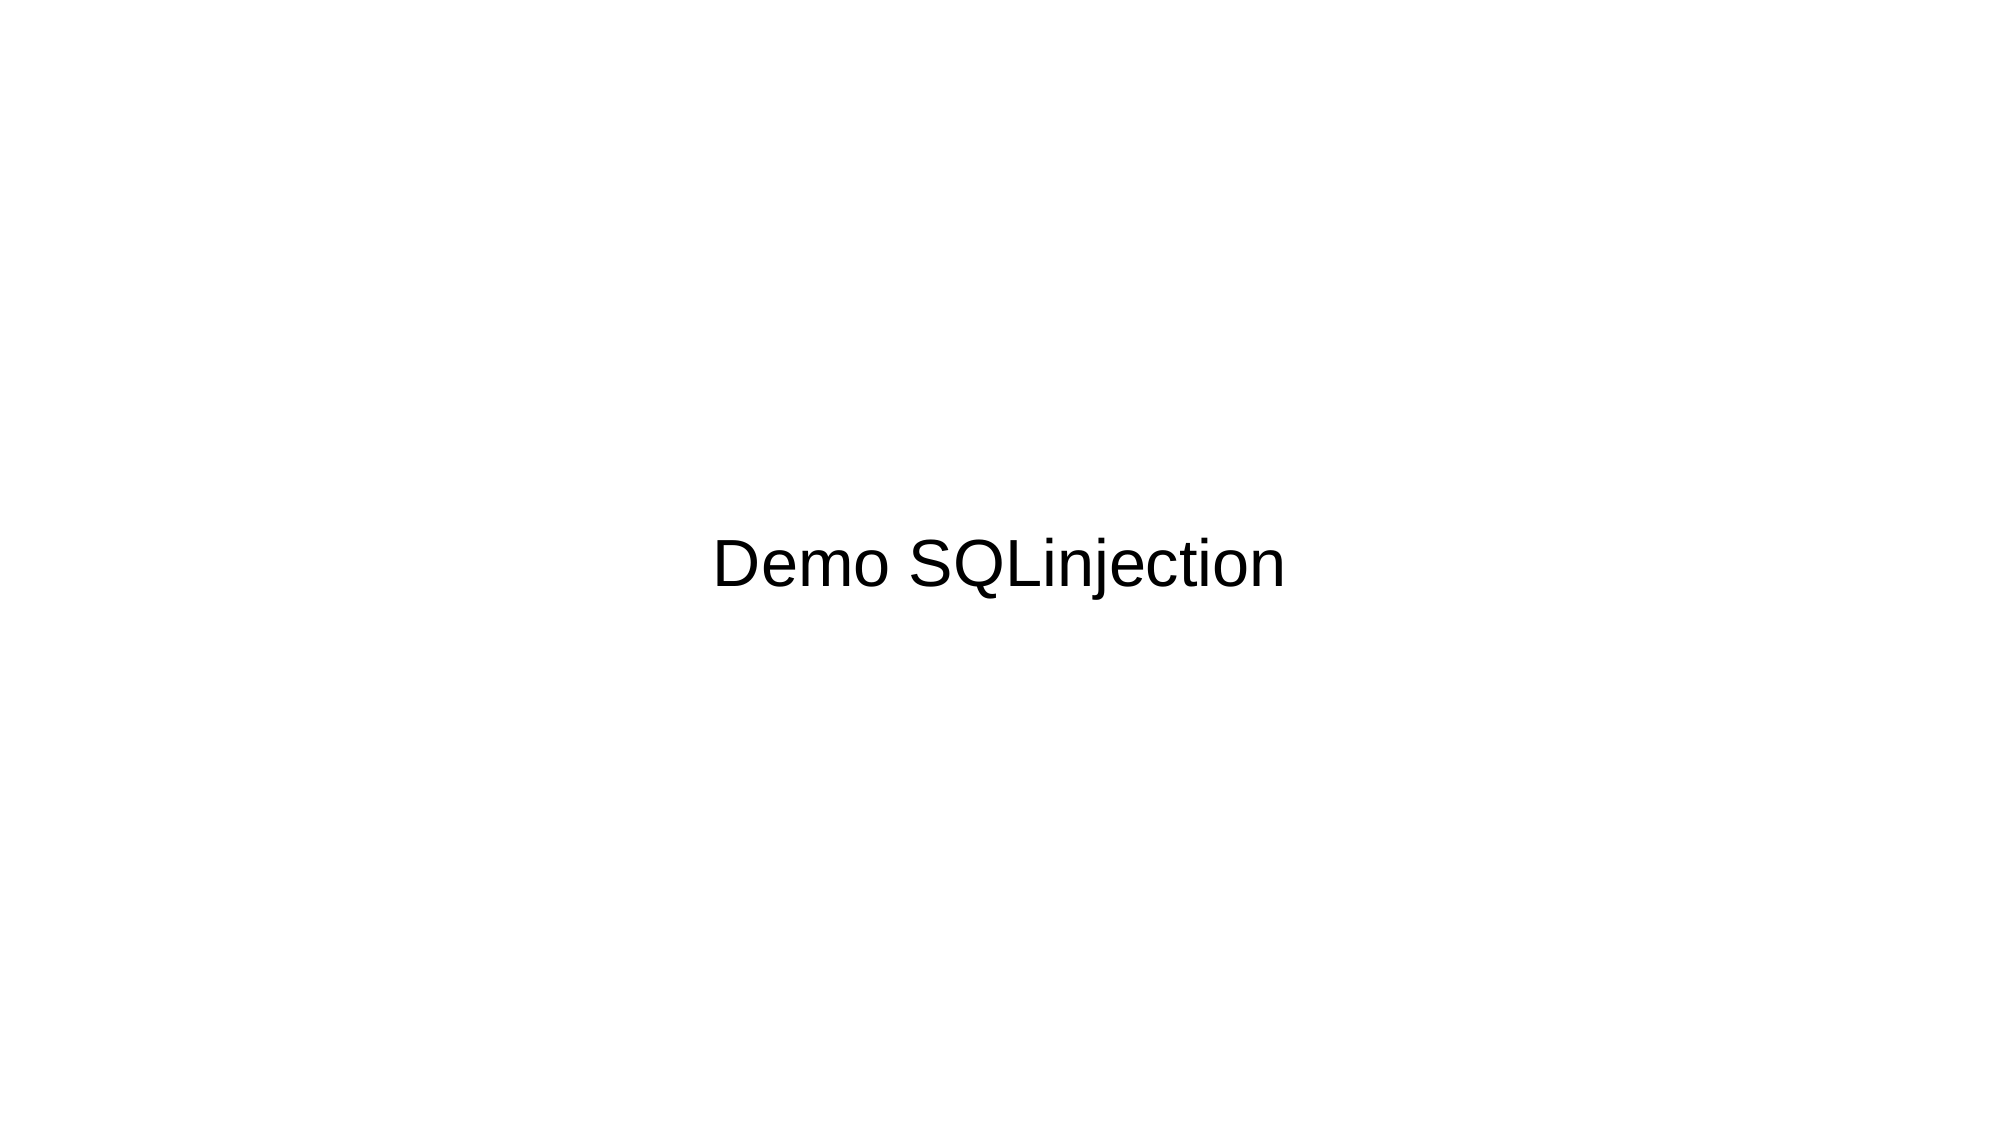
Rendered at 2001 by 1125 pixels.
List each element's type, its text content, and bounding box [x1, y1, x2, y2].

subtitle Demo SQLinjection [137, 59, 1863, 1068]
